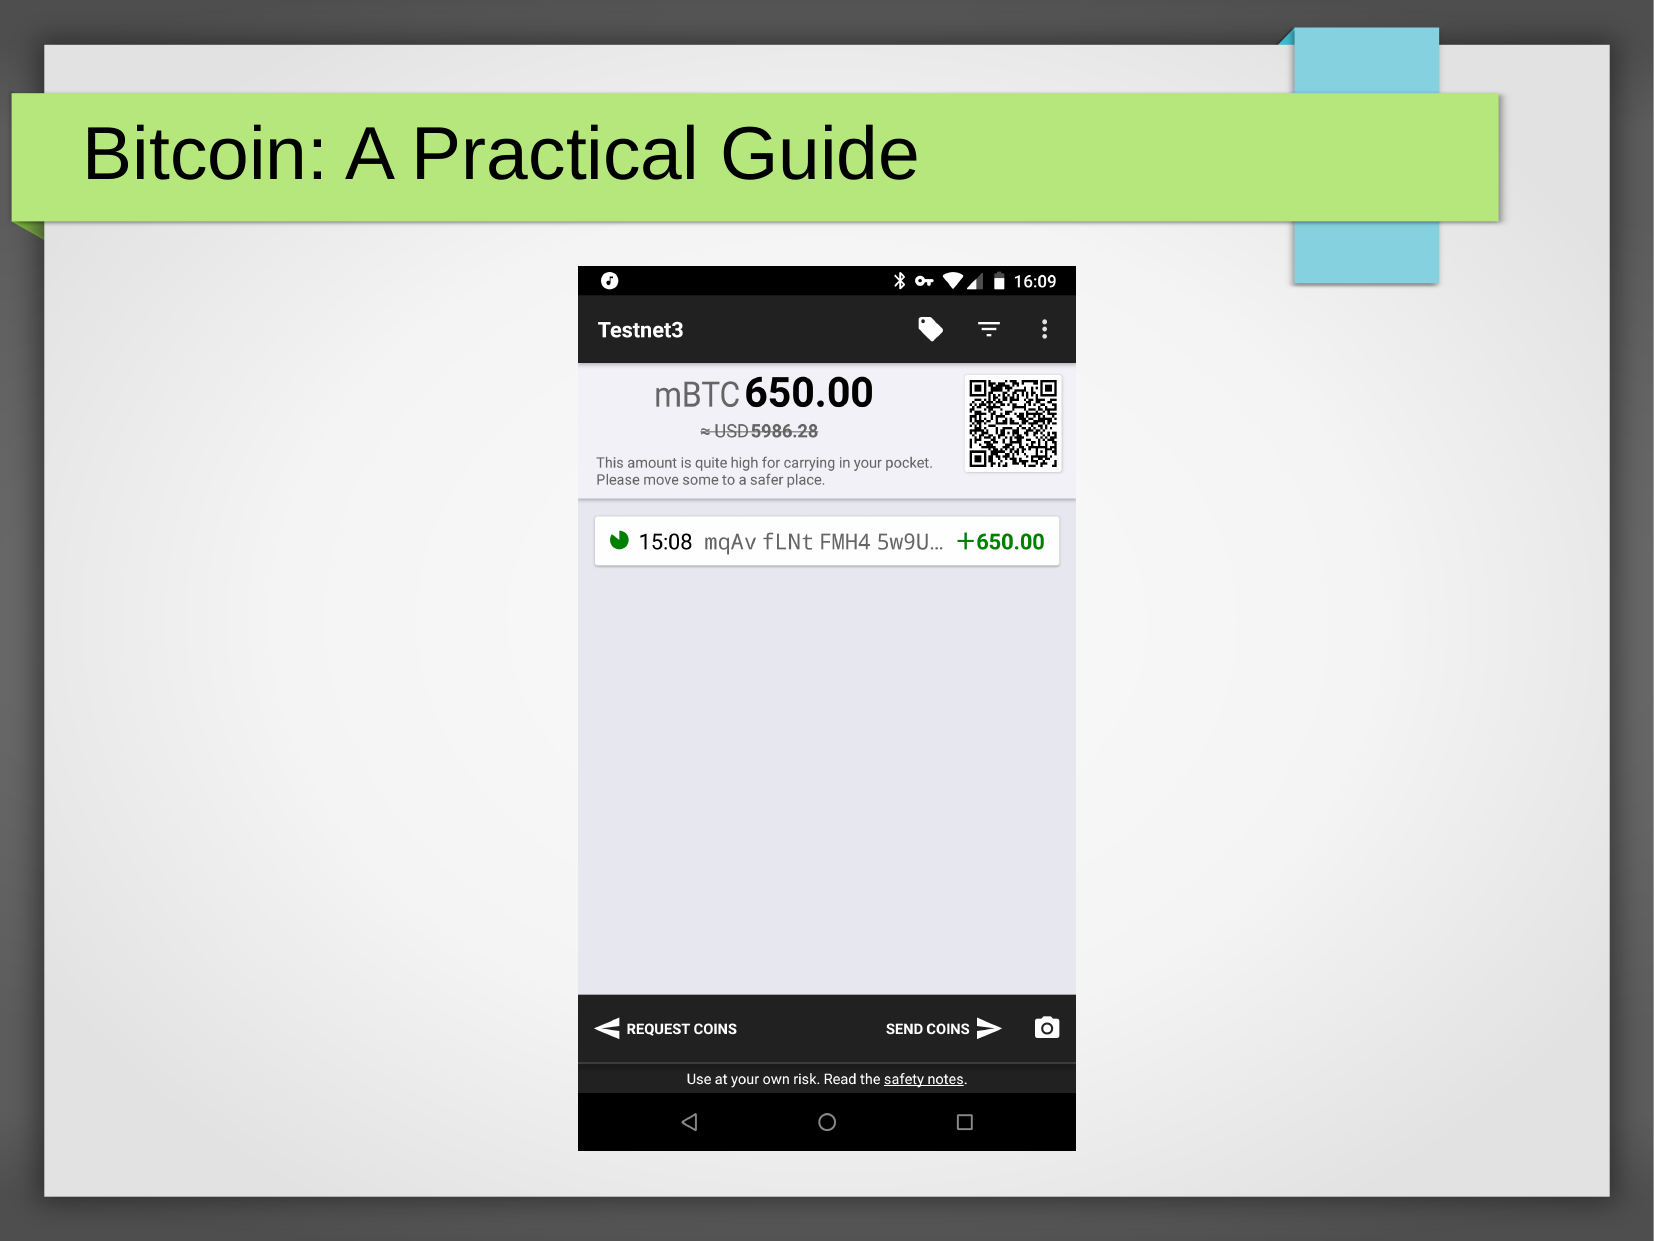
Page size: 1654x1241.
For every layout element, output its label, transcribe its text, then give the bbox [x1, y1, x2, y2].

title Bitcoin: A Practical Guide [82, 94, 1264, 213]
picture [0, 0, 1654, 1241]
